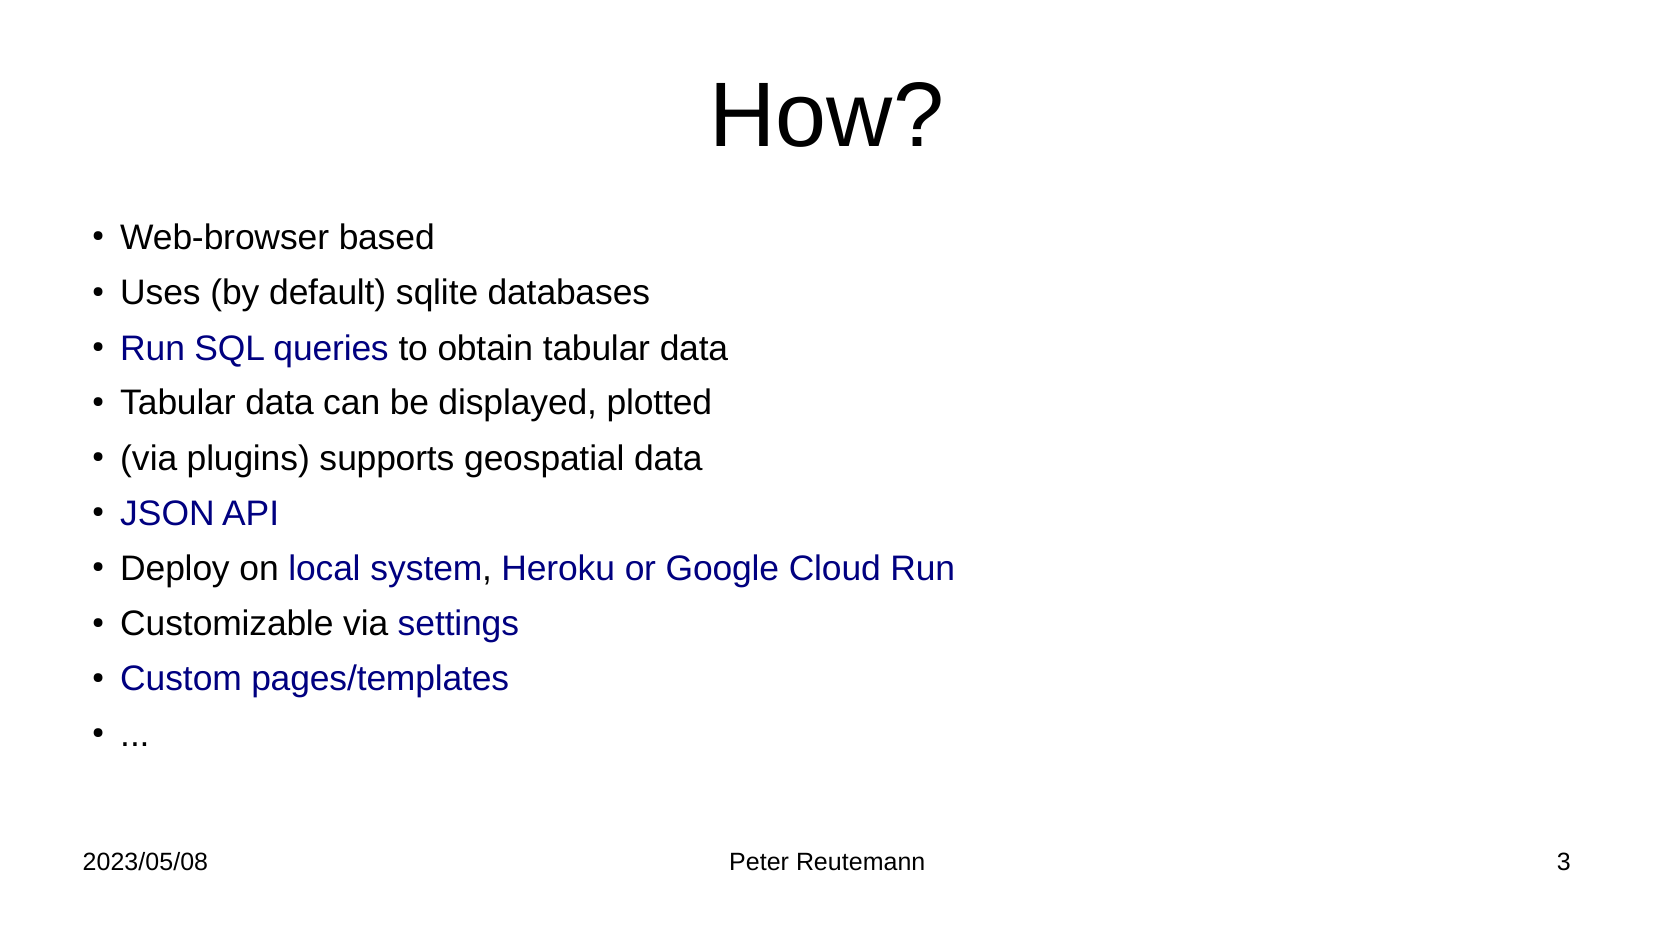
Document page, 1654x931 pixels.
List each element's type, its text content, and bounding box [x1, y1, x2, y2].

title How? [82, 37, 1571, 193]
list Web-browser based Uses (by default) sqlite databases Run SQL queries to obtain tabular data Tabular data can be displayed, plotted (via plugins) supports geospatial data JSON API Deploy on local system, Heroku or Google Cloud Run Customizable via settings Custom pages/templates ... [82, 217, 1571, 758]
